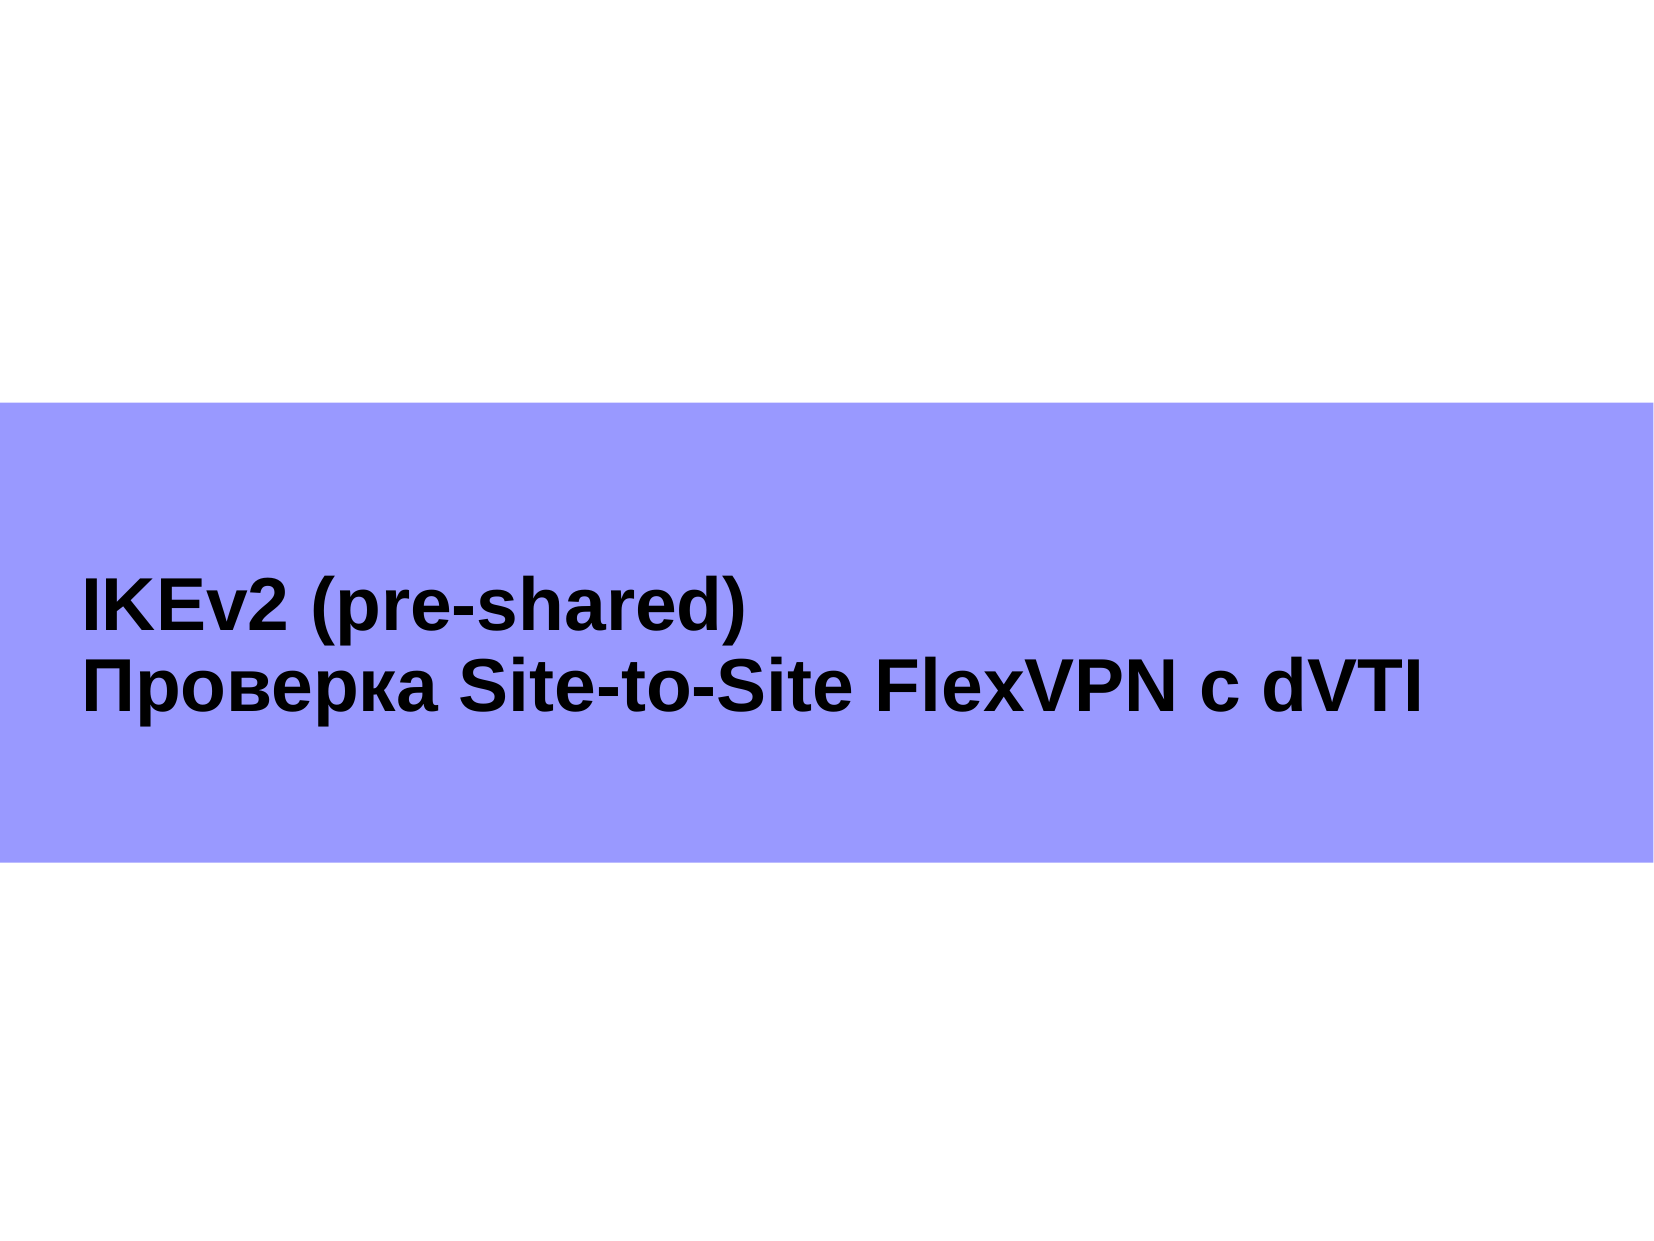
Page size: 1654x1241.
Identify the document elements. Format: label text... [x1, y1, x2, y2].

text_box IKEv2 (pre-shared) Проверка Site-to-Site FlexVPN с dVTI [67, 558, 1530, 772]
